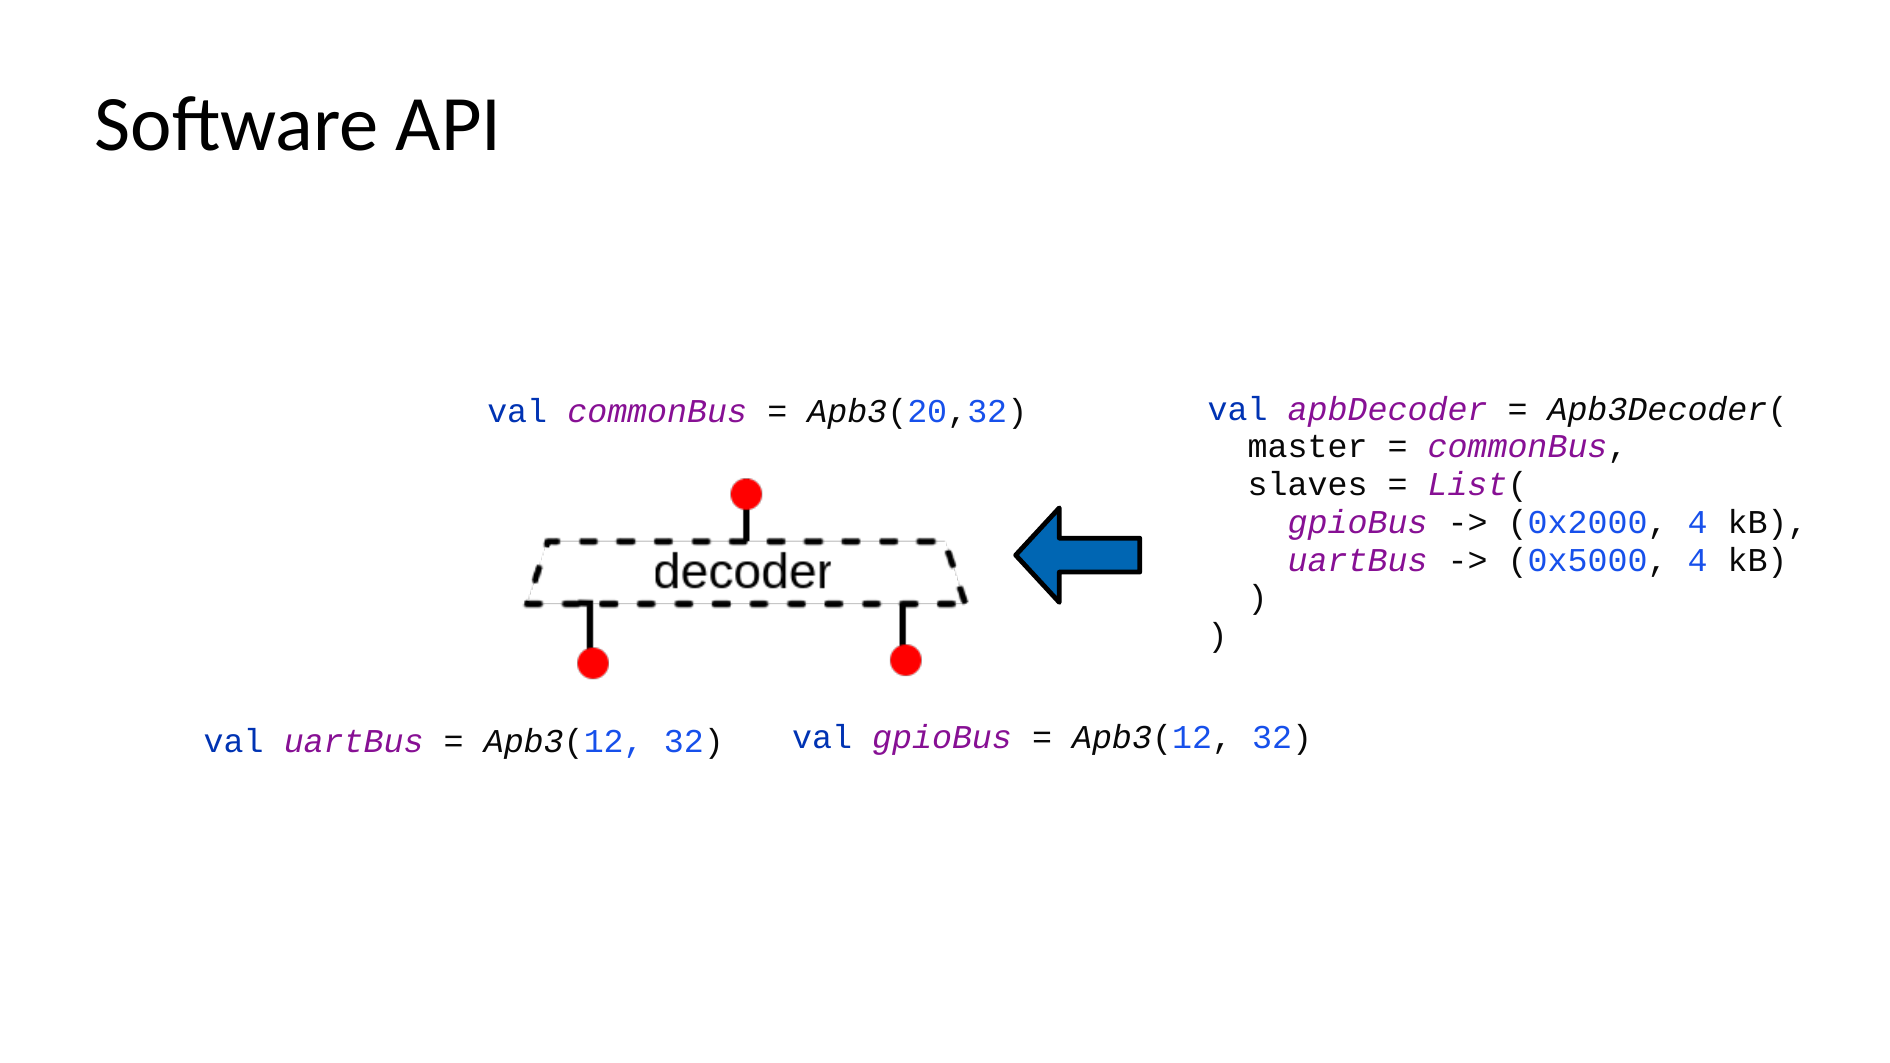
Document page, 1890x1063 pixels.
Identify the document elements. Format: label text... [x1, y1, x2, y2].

text_box val gpioBus = Apb3(12, 32) [806, 713, 1394, 917]
text_box val commonBus = Apb3(20,32) [472, 387, 1196, 591]
text_box val apbDecoder = Apb3Decoder( master = commonBus, slaves = List( gpioBus -> (0x2000, 4 kB), uartBus -> (0x5000, 4 kB) ) ) [1192, 385, 1843, 674]
title Software API [94, 42, 1796, 220]
text_box [1075, 538, 1140, 573]
text_box val uartBus = Apb3(12, 32) [188, 680, 806, 922]
picture [462, 413, 1075, 745]
